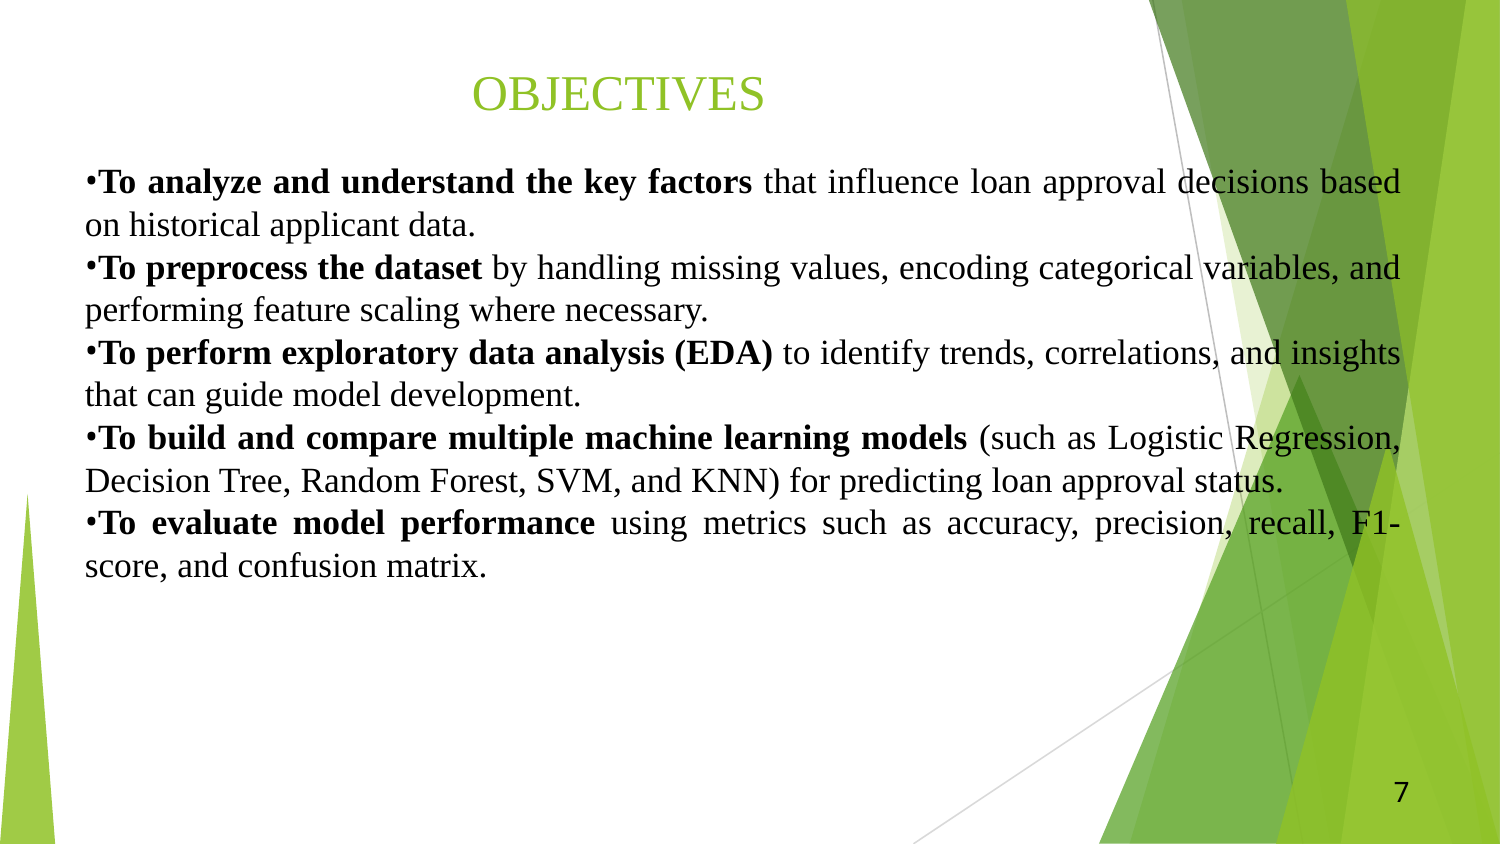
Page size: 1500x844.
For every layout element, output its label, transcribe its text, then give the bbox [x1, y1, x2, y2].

title OBJECTIVES [116, 52, 1122, 124]
list To analyze and understand the key factors that influence loan approval decisions based on historical applicant data. To preprocess the dataset by handling missing values, encoding categorical variables, and performing feature scaling where necessary. To perform exploratory data analysis (EDA) to identify trends, correlations, and insights that can guide model development. To build and compare multiple machine learning models (such as Logistic Regression, Decision Tree, Random Forest, SVM, and KNN) for predicting loan approval status. To evaluate model performance using metrics such as accuracy, precision, recall, F1-score, and confusion matrix. [69, 149, 1417, 594]
text_box [1378, 766, 1469, 832]
